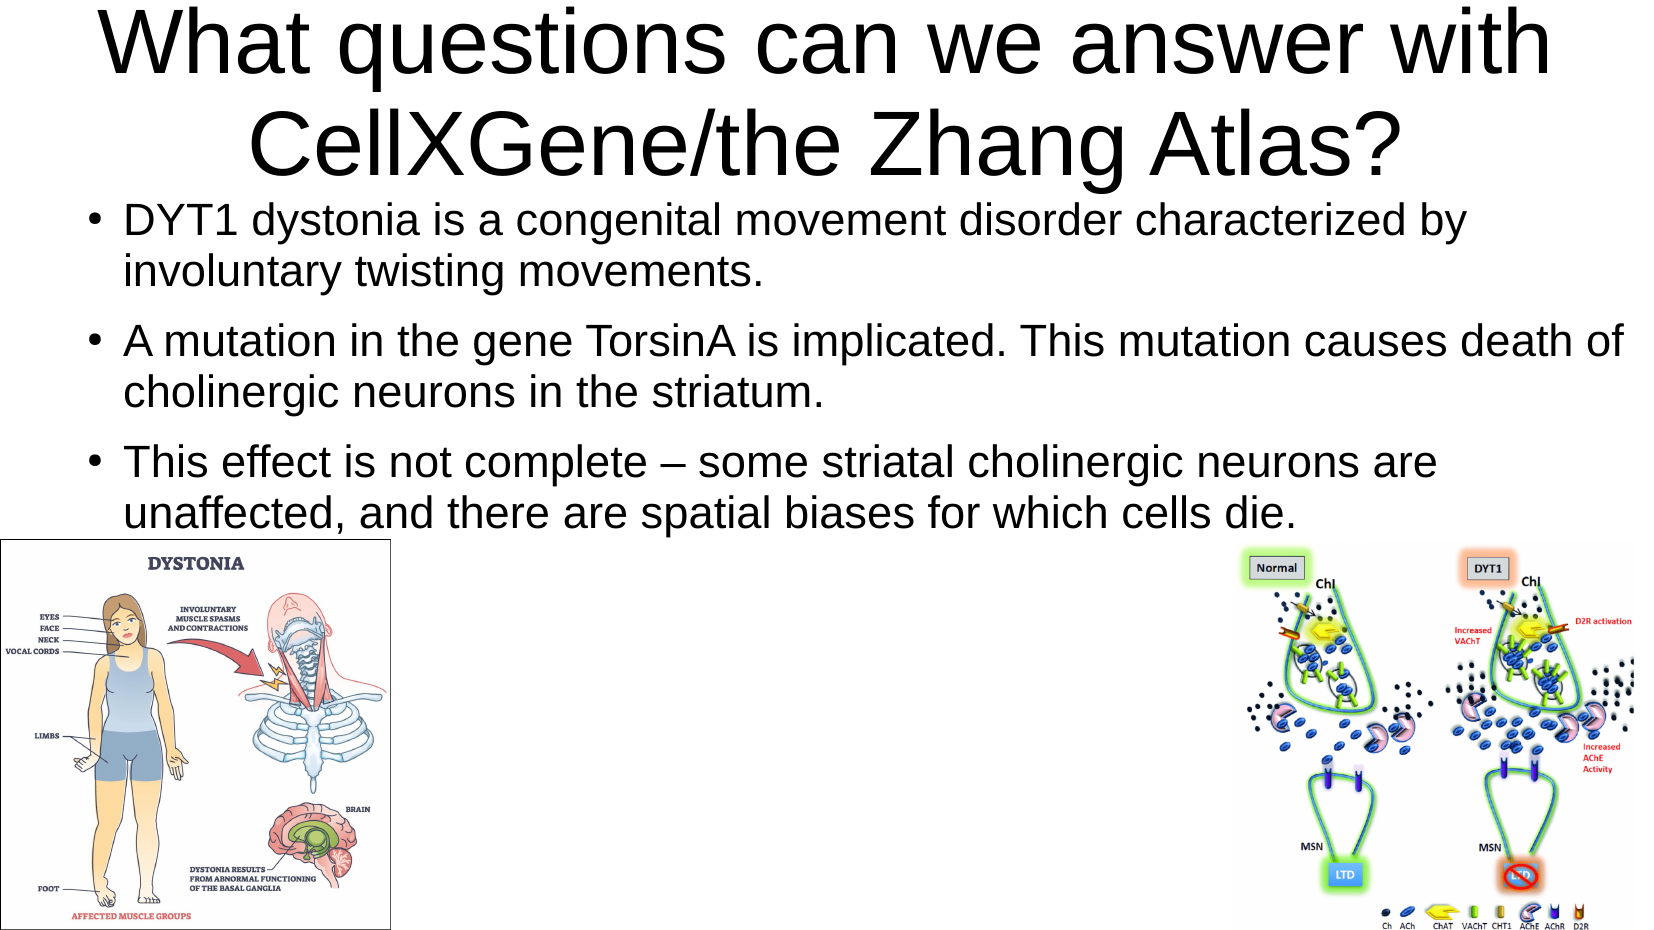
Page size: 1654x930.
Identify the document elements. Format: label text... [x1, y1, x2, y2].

picture [1232, 539, 1635, 930]
title What questions can we answer with CellXGene/the Zhang Atlas? [82, 0, 1571, 194]
list DYT1 dystonia is a congenital movement disorder characterized by involuntary twisting movements. A mutation in the gene TorsinA is implicated. This mutation causes death of cholinergic neurons in the striatum. This effect is not complete – some striatal cholinergic neurons are unaffected, and there are spatial biases for which cells die. [75, 194, 1653, 540]
picture [0, 539, 391, 930]
